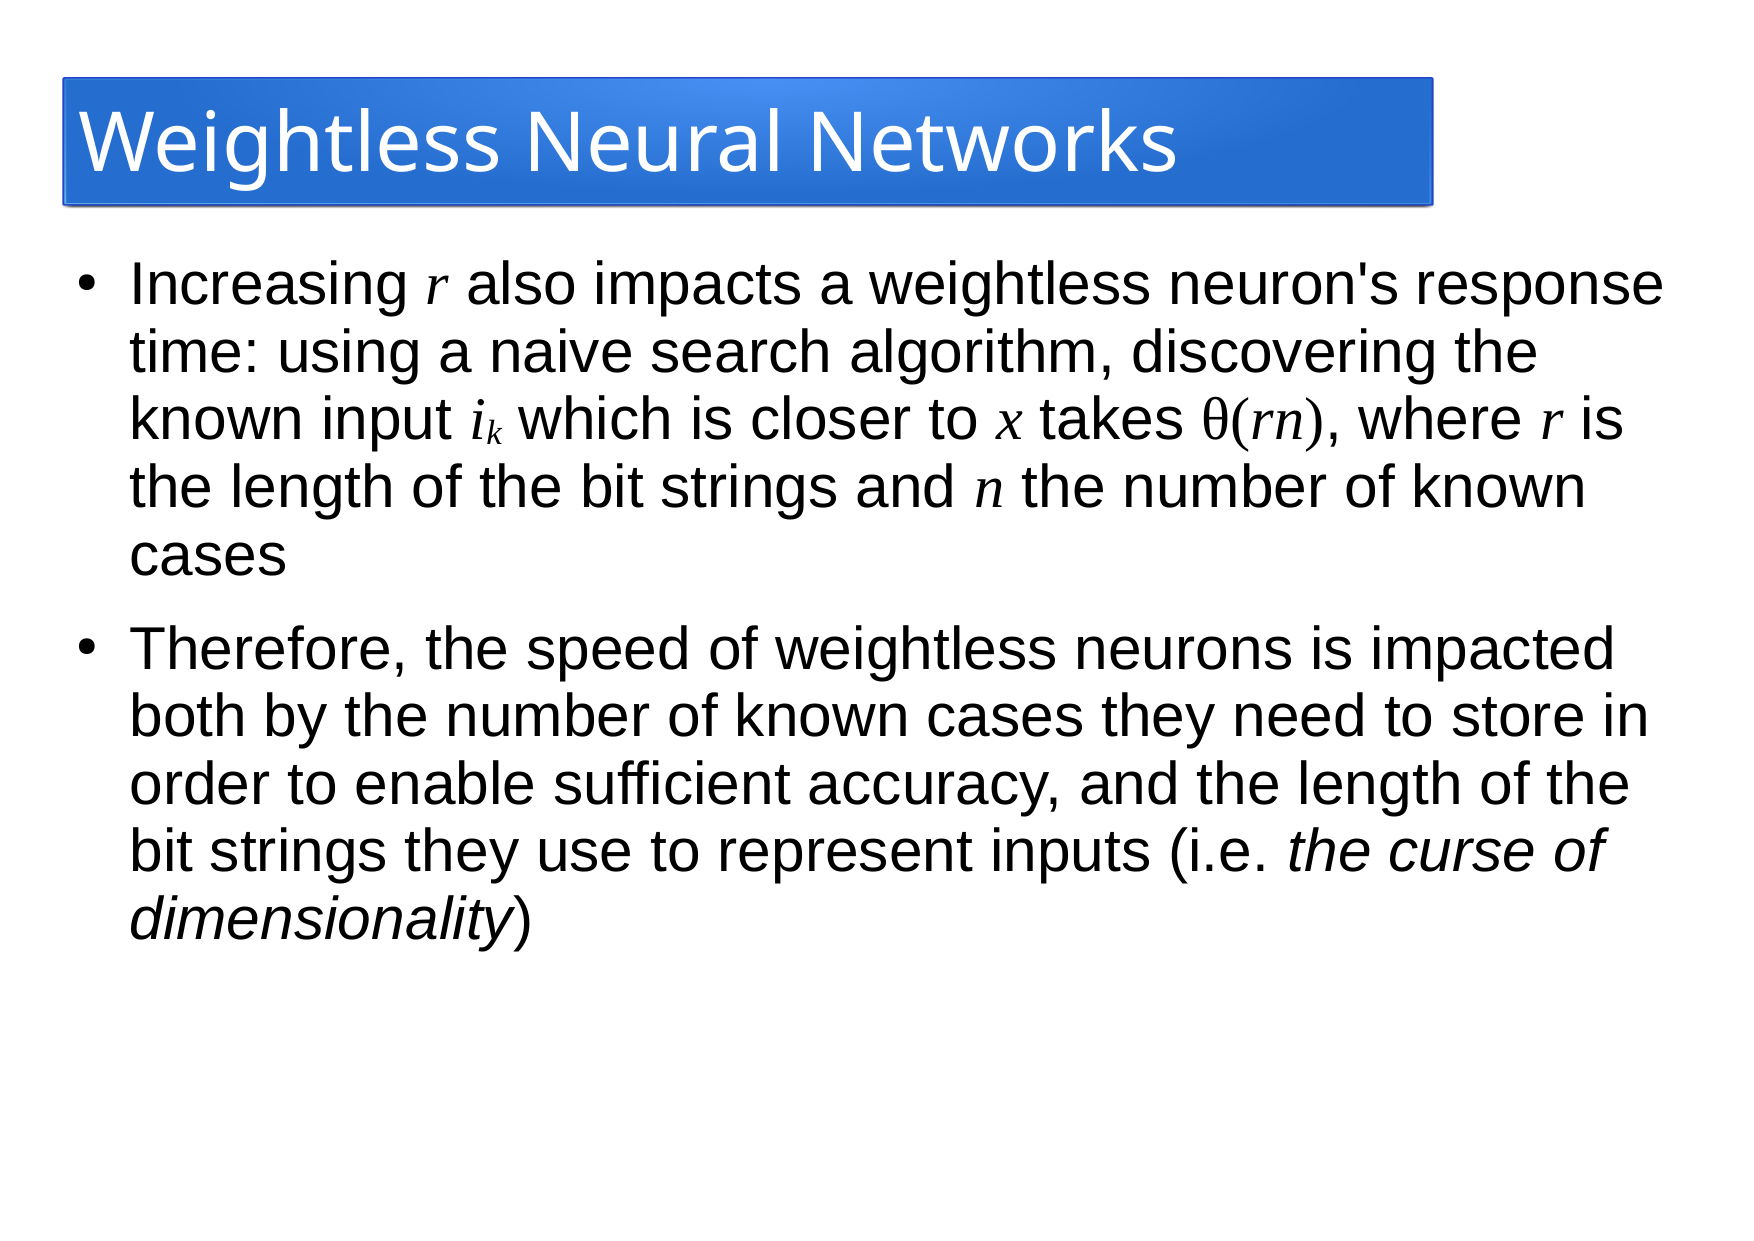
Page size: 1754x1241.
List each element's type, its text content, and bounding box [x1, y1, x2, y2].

title Weightless Neural Networks [78, 80, 1429, 198]
picture [58, 77, 1439, 209]
list Increasing r also impacts a weightless neuron's response time: using a naive search algorithm, discovering the known input ik which is closer to x takes θ(rn), where r is the length of the bit strings and n the number of known cases Therefore, the speed of weightless neurons is impacted both by the number of known cases they need to store in order to enable sufficient accuracy, and the length of the bit strings they use to represent inputs (i.e. the curse of dimensionality) [58, 249, 1696, 1051]
